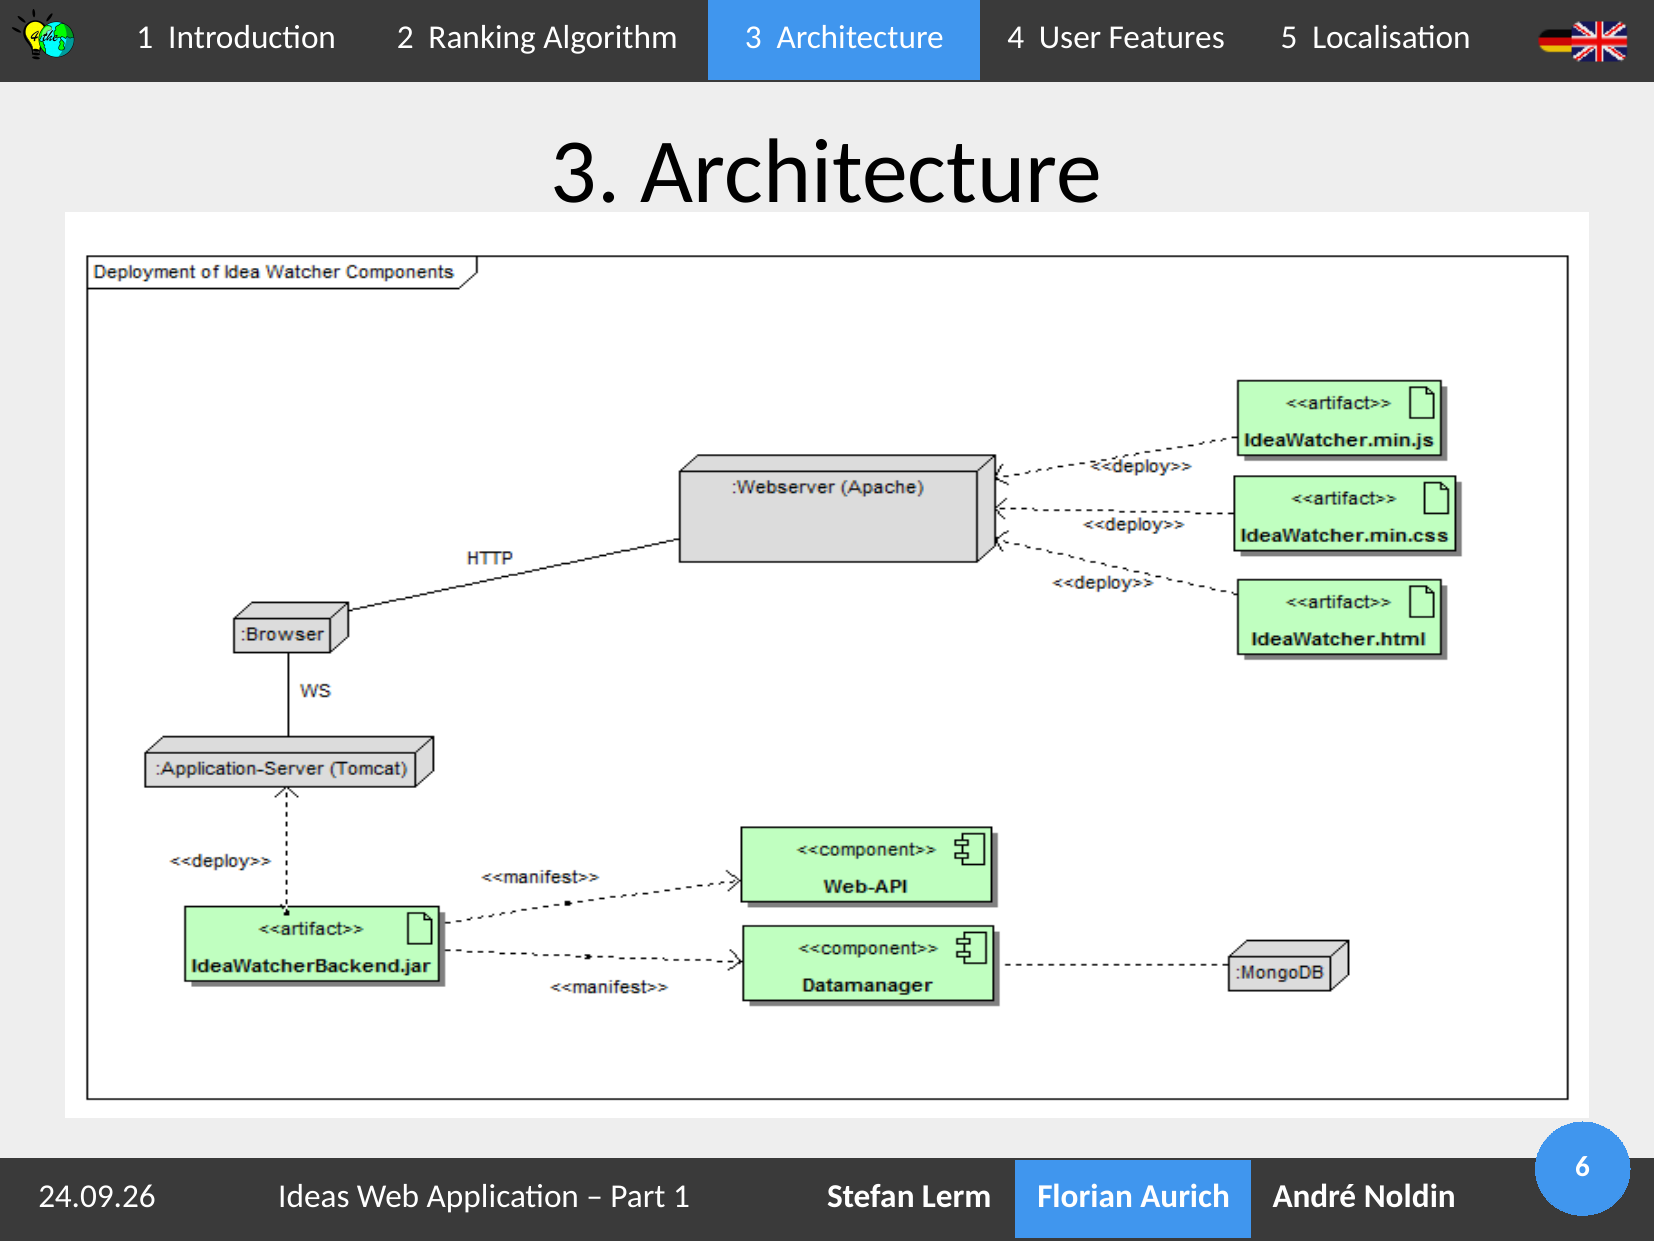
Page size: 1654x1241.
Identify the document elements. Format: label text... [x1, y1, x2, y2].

picture [65, 212, 1589, 1118]
text_box André Noldin [1251, 1160, 1477, 1238]
text_box Ideas Web Application – Part 1 [242, 1160, 727, 1238]
text_box 1 Introduction [106, 0, 366, 80]
text_box Stefan Lerm [803, 1160, 1015, 1238]
text_box Florian Aurich [1015, 1160, 1251, 1238]
picture [2, 0, 83, 80]
text_box 5 Localisation [1251, 0, 1501, 80]
text_box 2 Ranking Algorithm [366, 0, 708, 80]
title 3. Architecture [82, 88, 1571, 212]
picture [1536, 18, 1629, 64]
text_box 3 Architecture [708, 0, 980, 80]
text_box 4 User Features [980, 0, 1251, 80]
